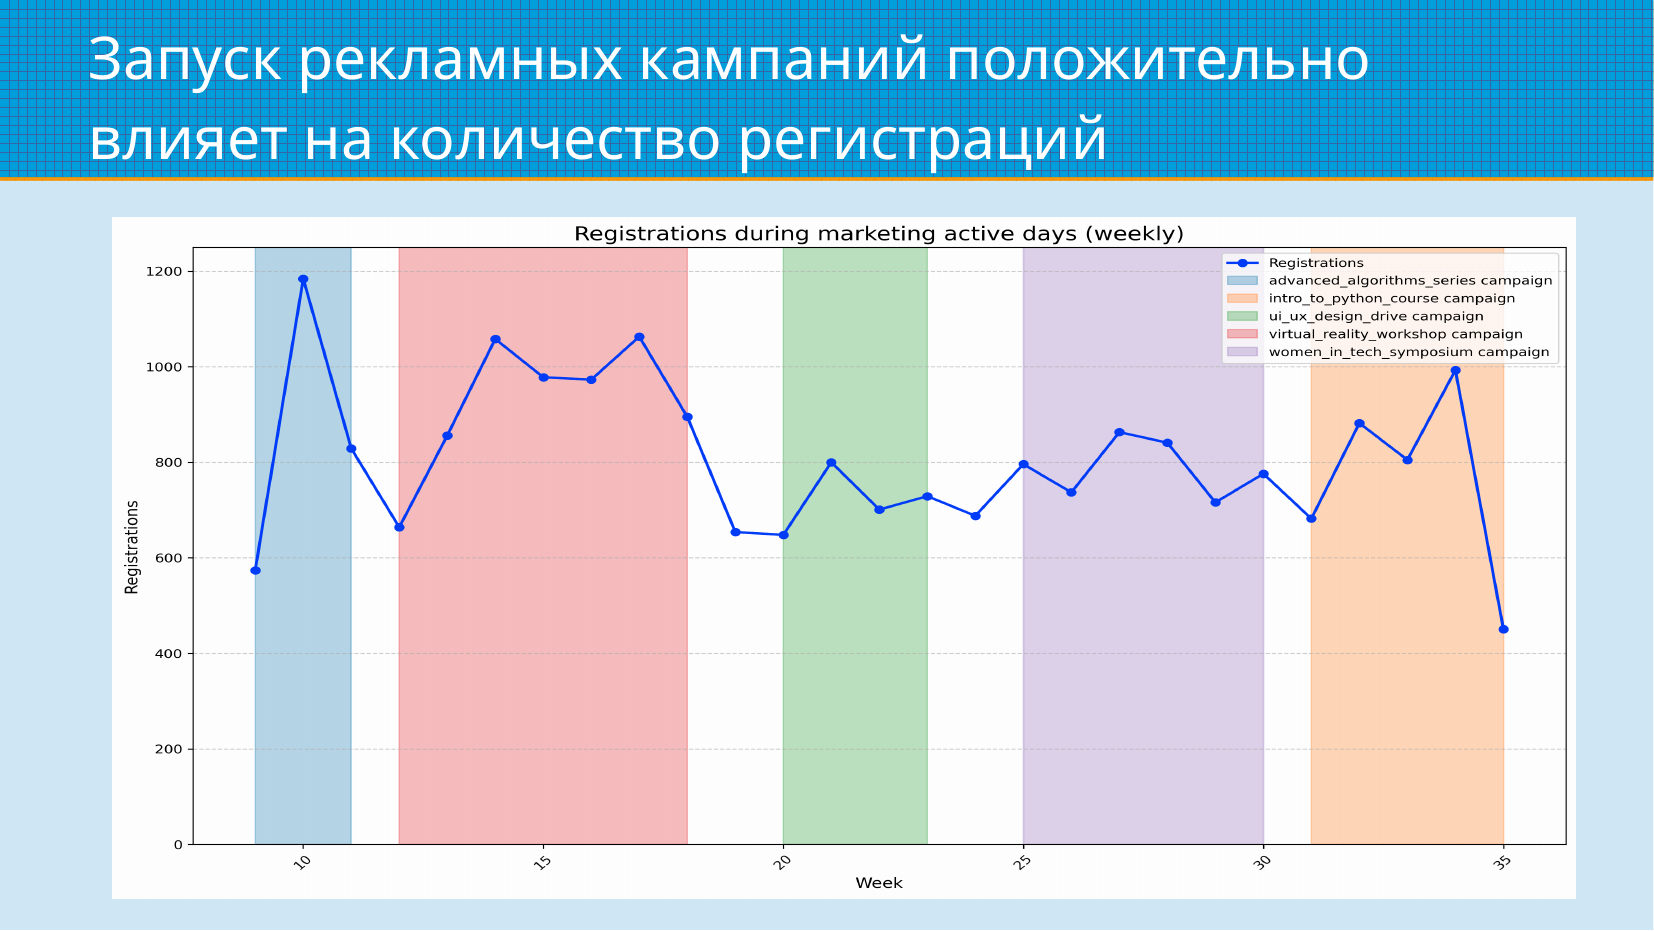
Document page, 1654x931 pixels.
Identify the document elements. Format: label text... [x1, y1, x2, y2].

picture [112, 217, 1576, 899]
title Запуск рекламных кампаний положительно влияет на количество регистраций [88, 14, 1565, 178]
